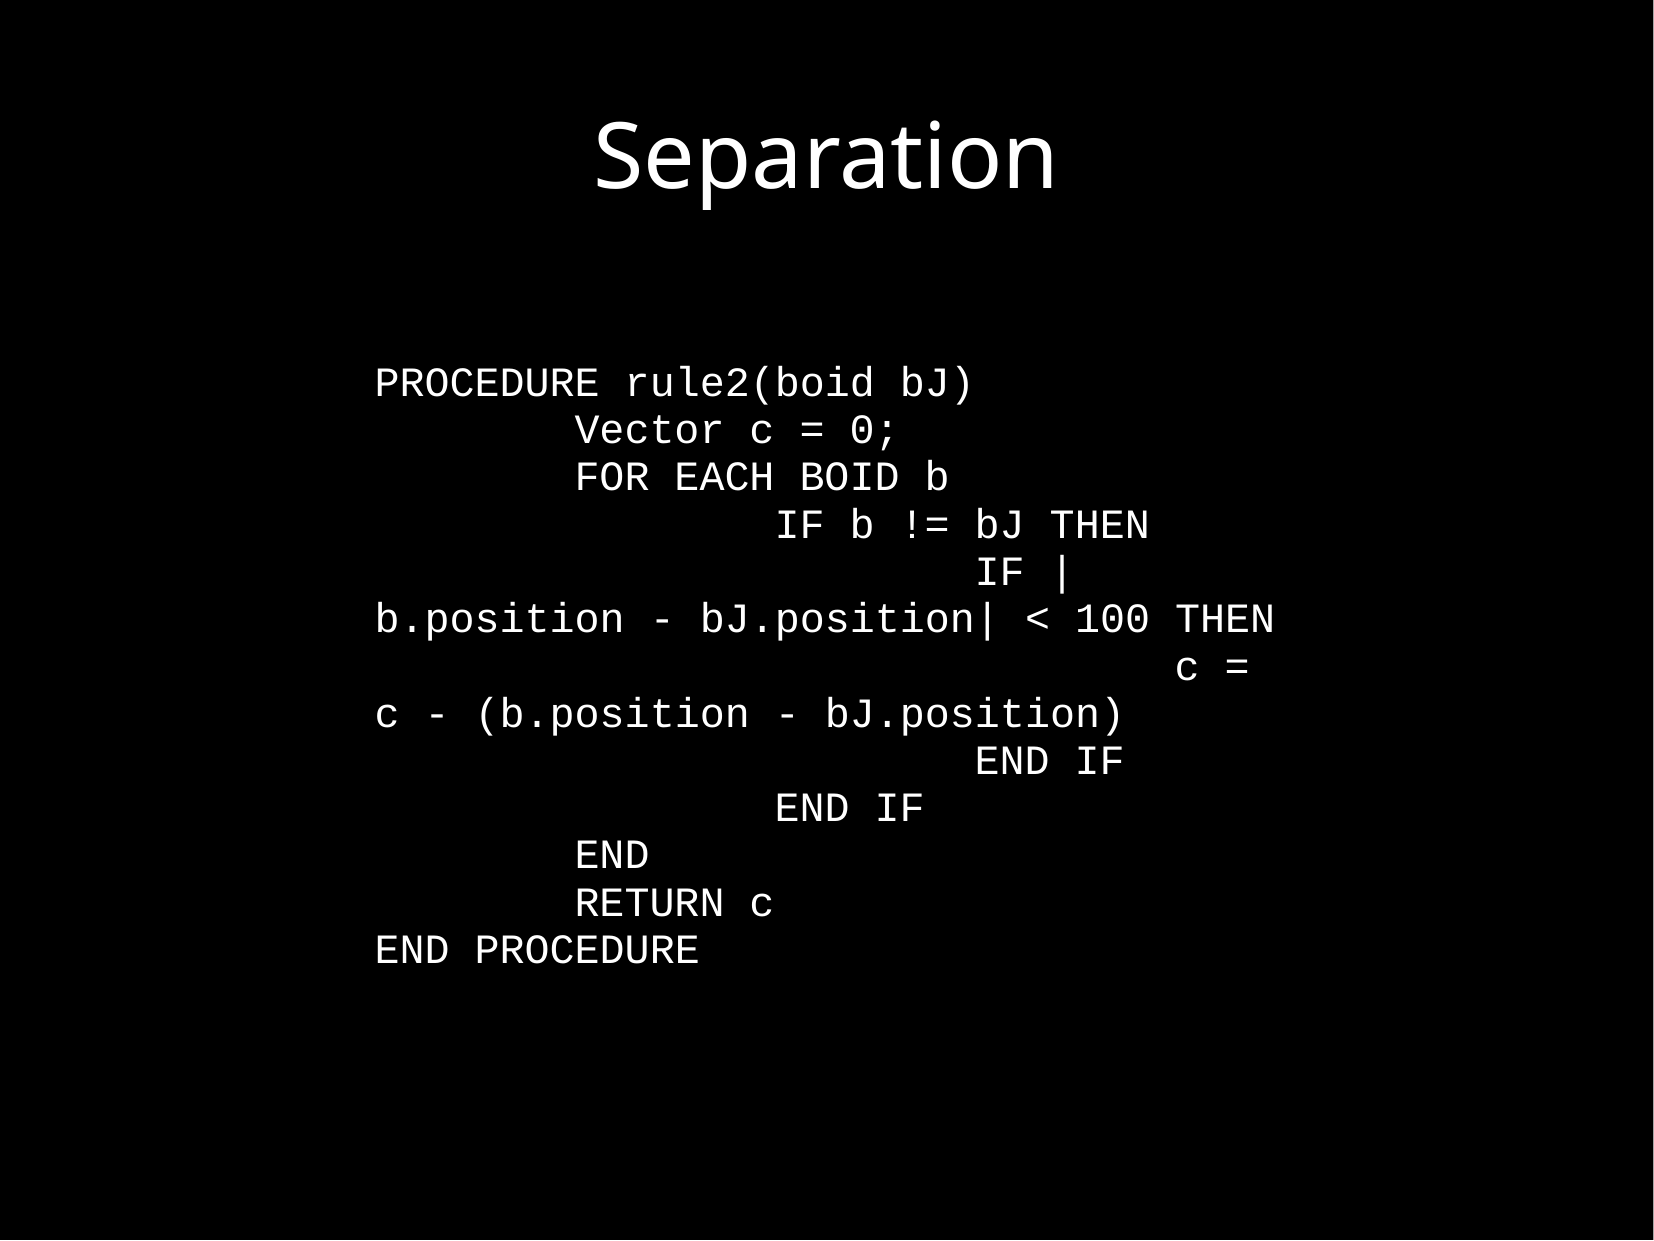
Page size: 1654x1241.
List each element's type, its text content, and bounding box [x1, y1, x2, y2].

title Separation [82, 49, 1571, 257]
text_box PROCEDURE rule2(boid bJ) Vector c = 0; FOR EACH BOID b IF b != bJ THEN IF |b.position - bJ.position| < 100 THEN c = c - (b.position - bJ.position) END IF END IF END RETURN c END PROCEDURE [359, 354, 1295, 1048]
